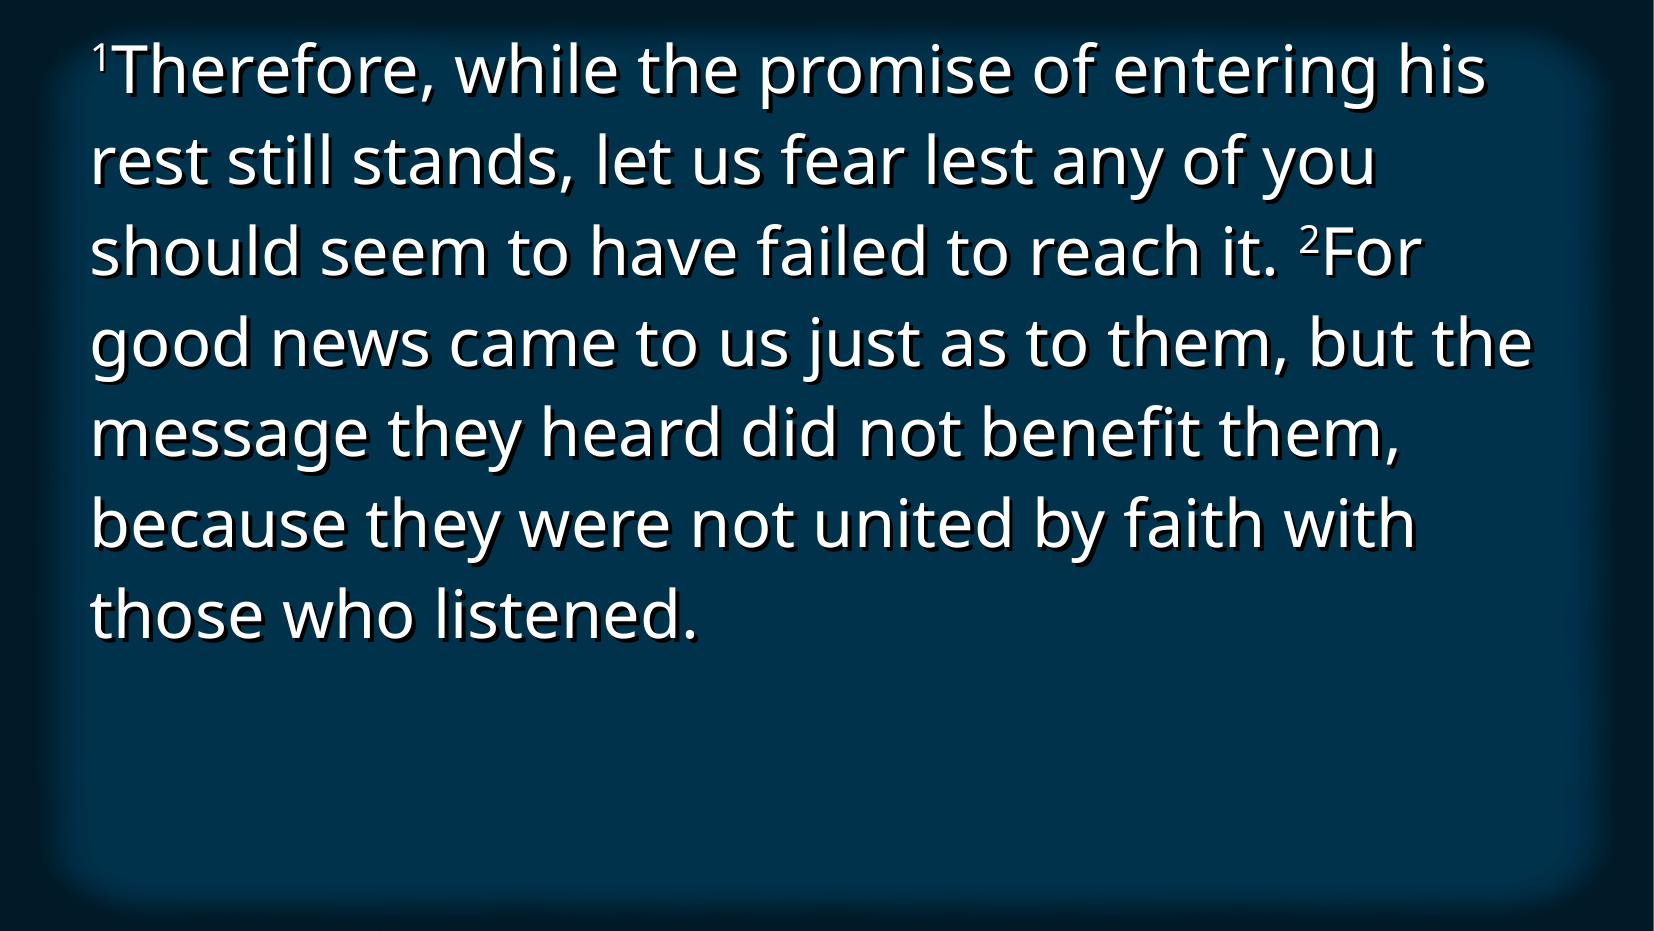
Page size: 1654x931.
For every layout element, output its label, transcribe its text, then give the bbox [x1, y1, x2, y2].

text_box 1Therefore, while the promise of entering his rest still stands, let us fear lest any of you should seem to have failed to reach it. 2For good news came to us just as to them, but the message they heard did not benefit them, because they were not united by faith with those who listened. [75, 15, 1576, 652]
picture [0, 0, 1654, 931]
